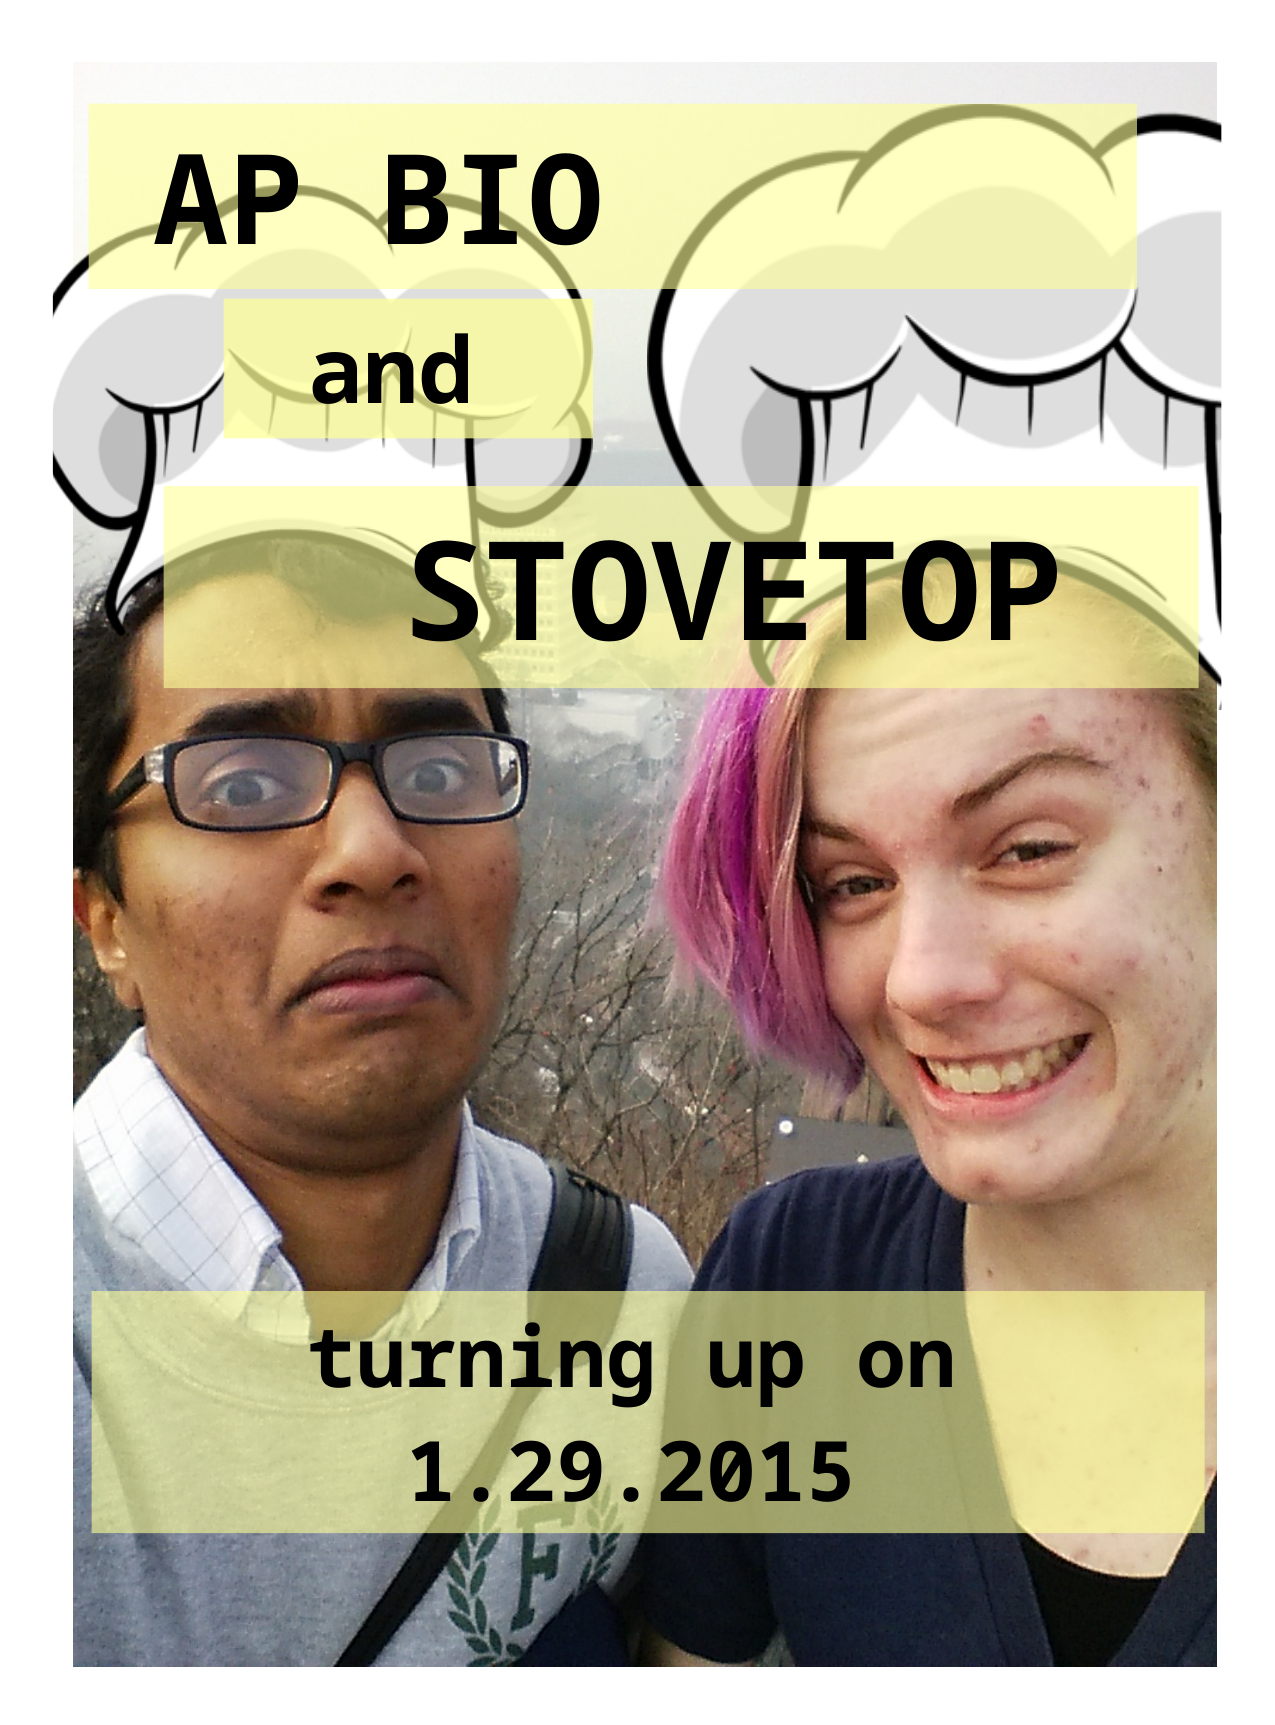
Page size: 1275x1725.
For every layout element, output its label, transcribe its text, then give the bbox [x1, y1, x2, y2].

text_box and [223, 298, 593, 421]
text_box AP BIO [88, 103, 1137, 265]
text_box turning up on 1.29.2015 [91, 1291, 1205, 1501]
picture [52, 62, 1222, 1667]
text_box STOVETOP [163, 486, 1199, 662]
